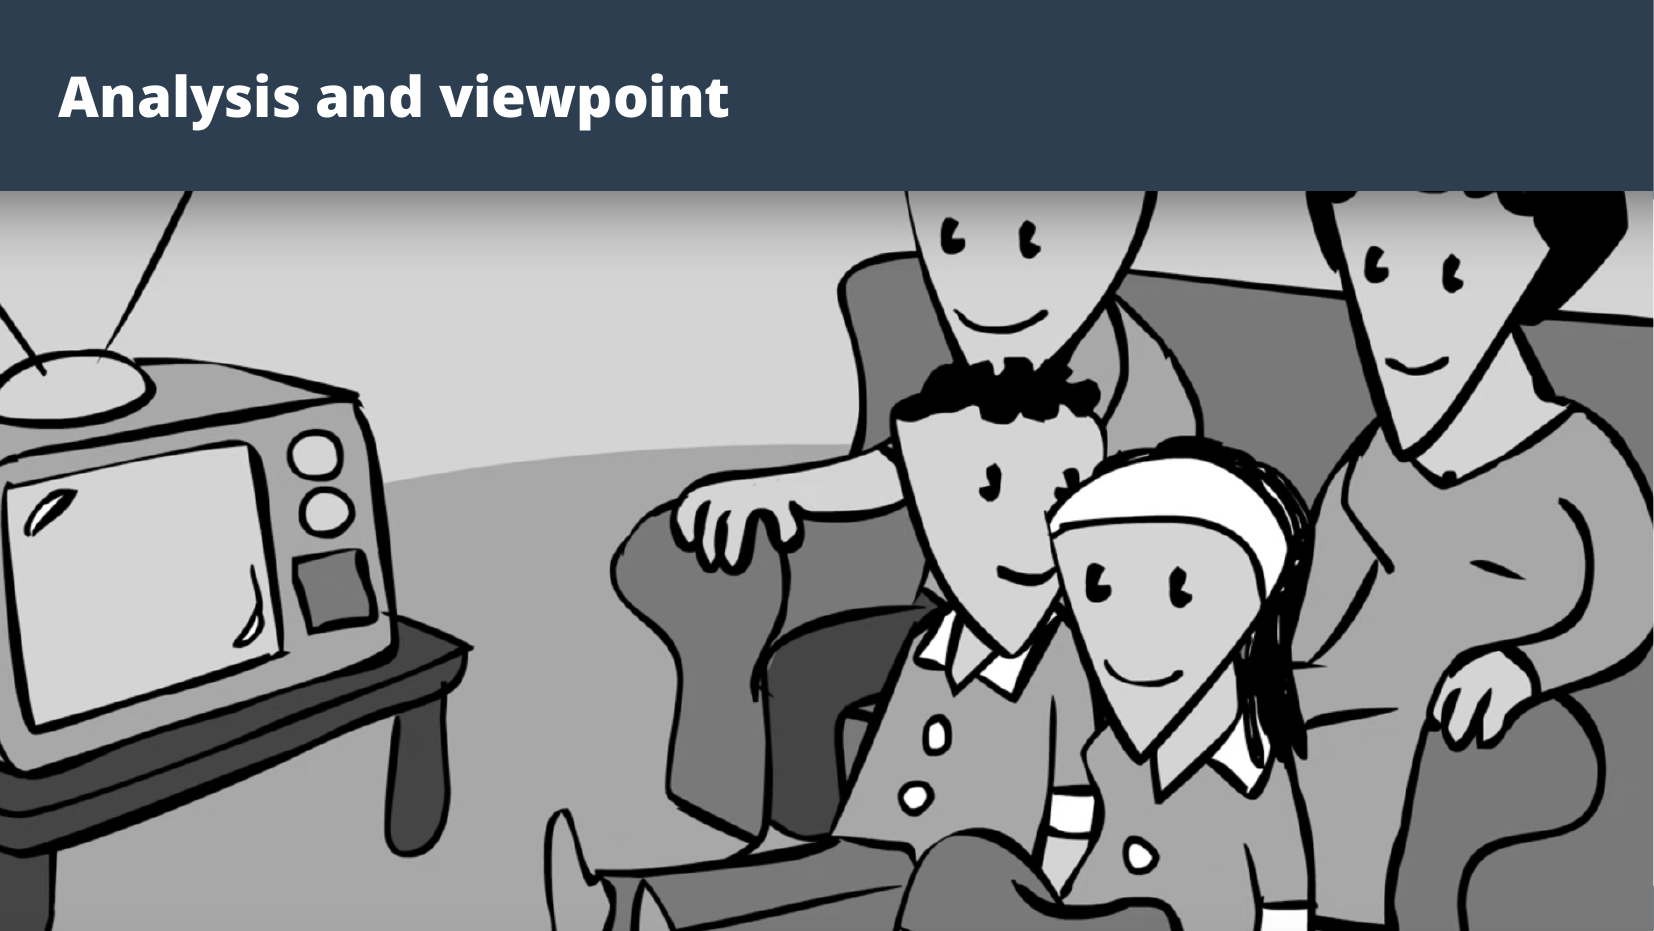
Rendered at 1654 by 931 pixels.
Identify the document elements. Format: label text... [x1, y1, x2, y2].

title Analysis and viewpoint [59, 37, 1595, 156]
picture [0, 191, 1654, 931]
